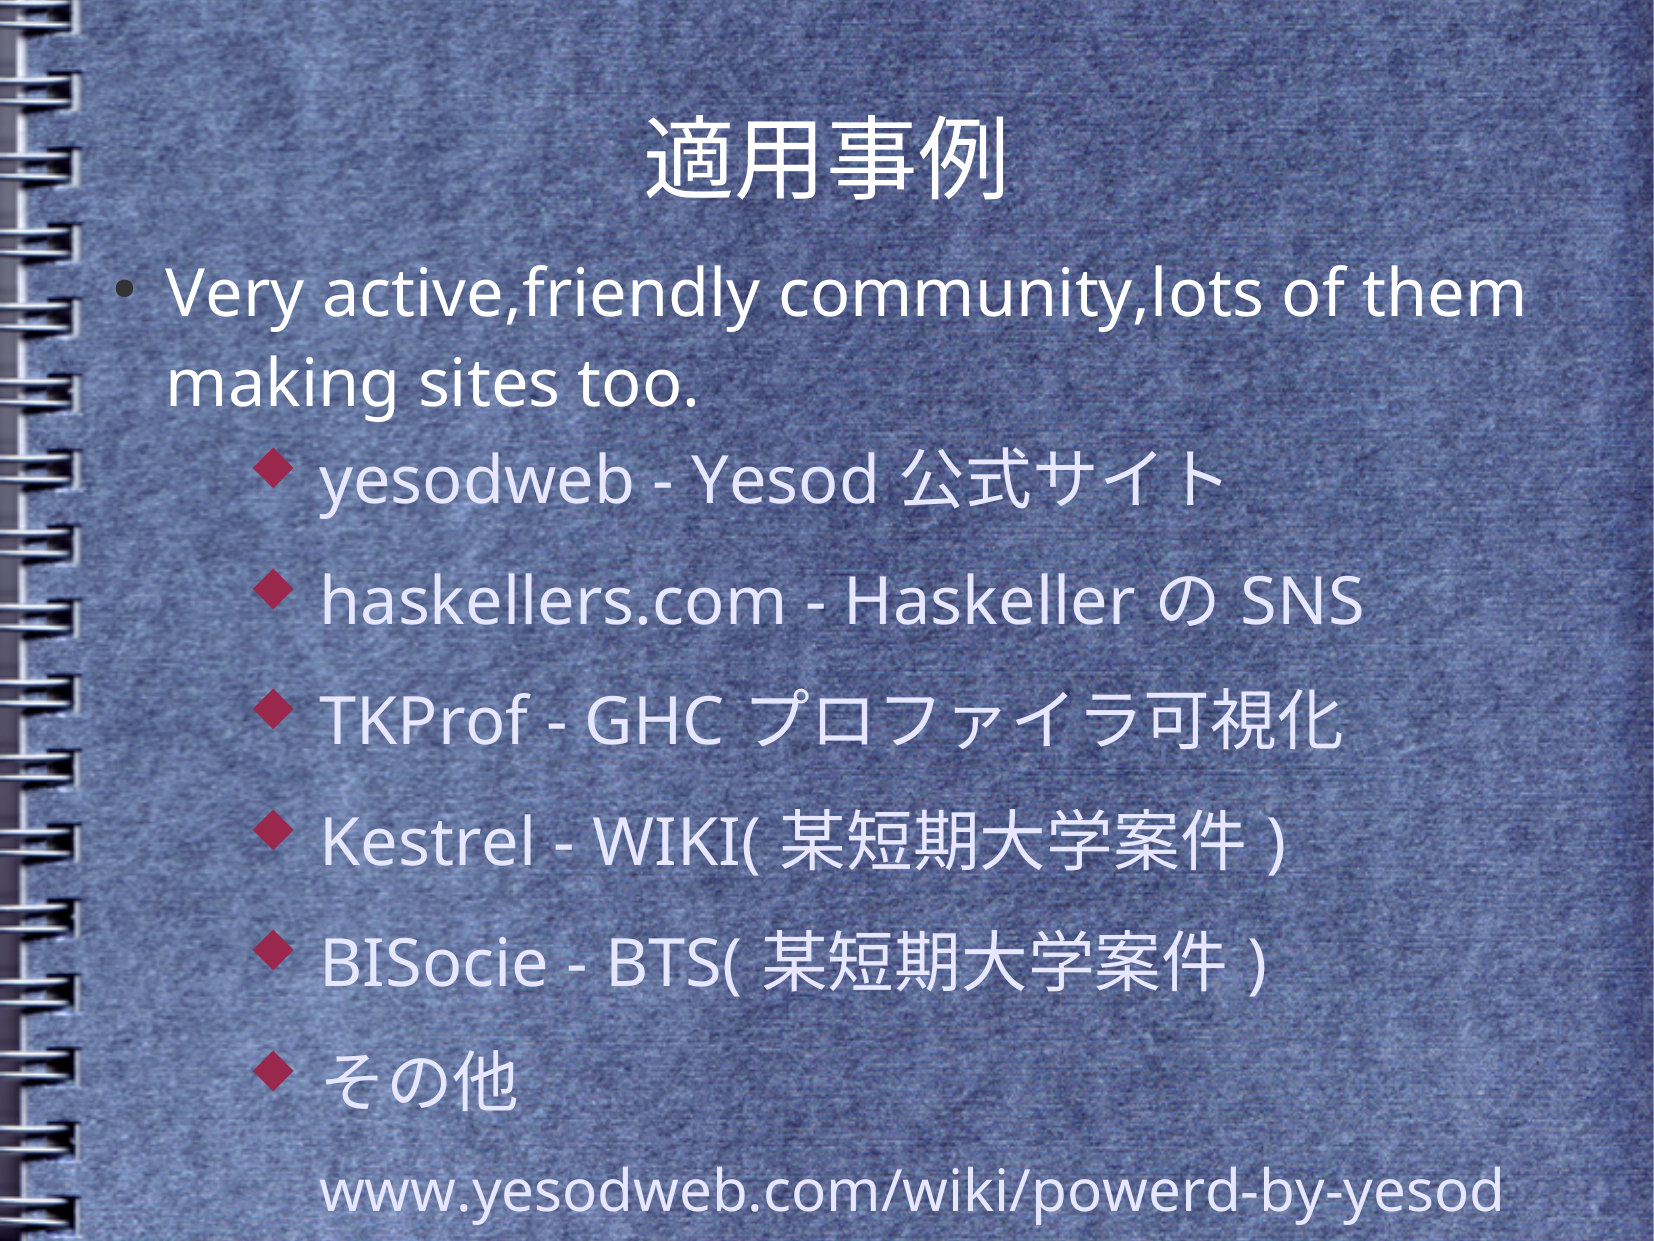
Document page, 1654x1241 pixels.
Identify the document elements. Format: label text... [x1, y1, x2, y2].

picture [0, 0, 1654, 1241]
title 適用事例 [82, 49, 1571, 257]
list Very active,friendly community,lots of them making sites too. yesodweb - Yesod公式サイト haskellers.com - HaskellerのSNS TKProf - GHCプロファイラ可視化 Kestrel - WIKI(某短期大学案件) BISocie - BTS(某短期大学案件) その他 www.yesodweb.com/wiki/powerd-by-yesod [95, 244, 1654, 1205]
